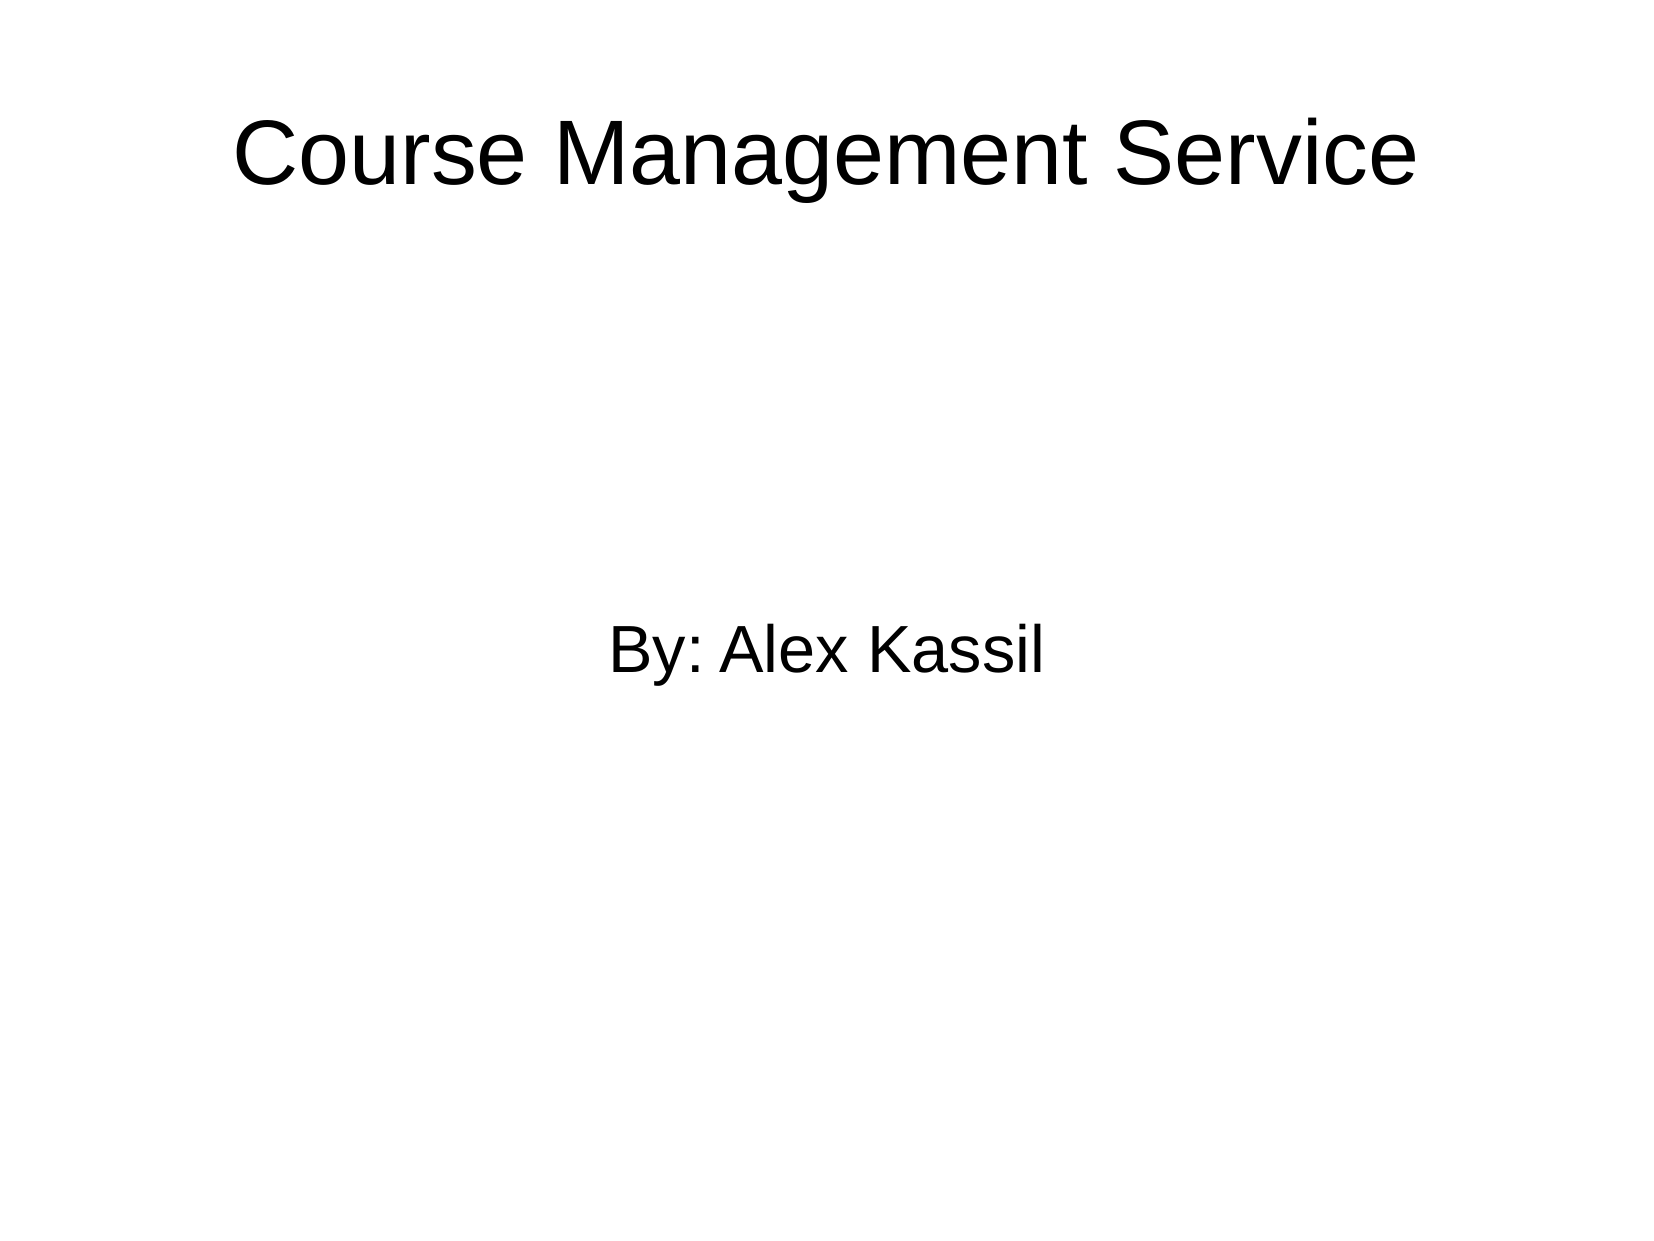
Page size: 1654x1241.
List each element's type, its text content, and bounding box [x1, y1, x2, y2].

subtitle By: Alex Kassil [82, 290, 1571, 1010]
title Course Management Service [82, 49, 1571, 257]
